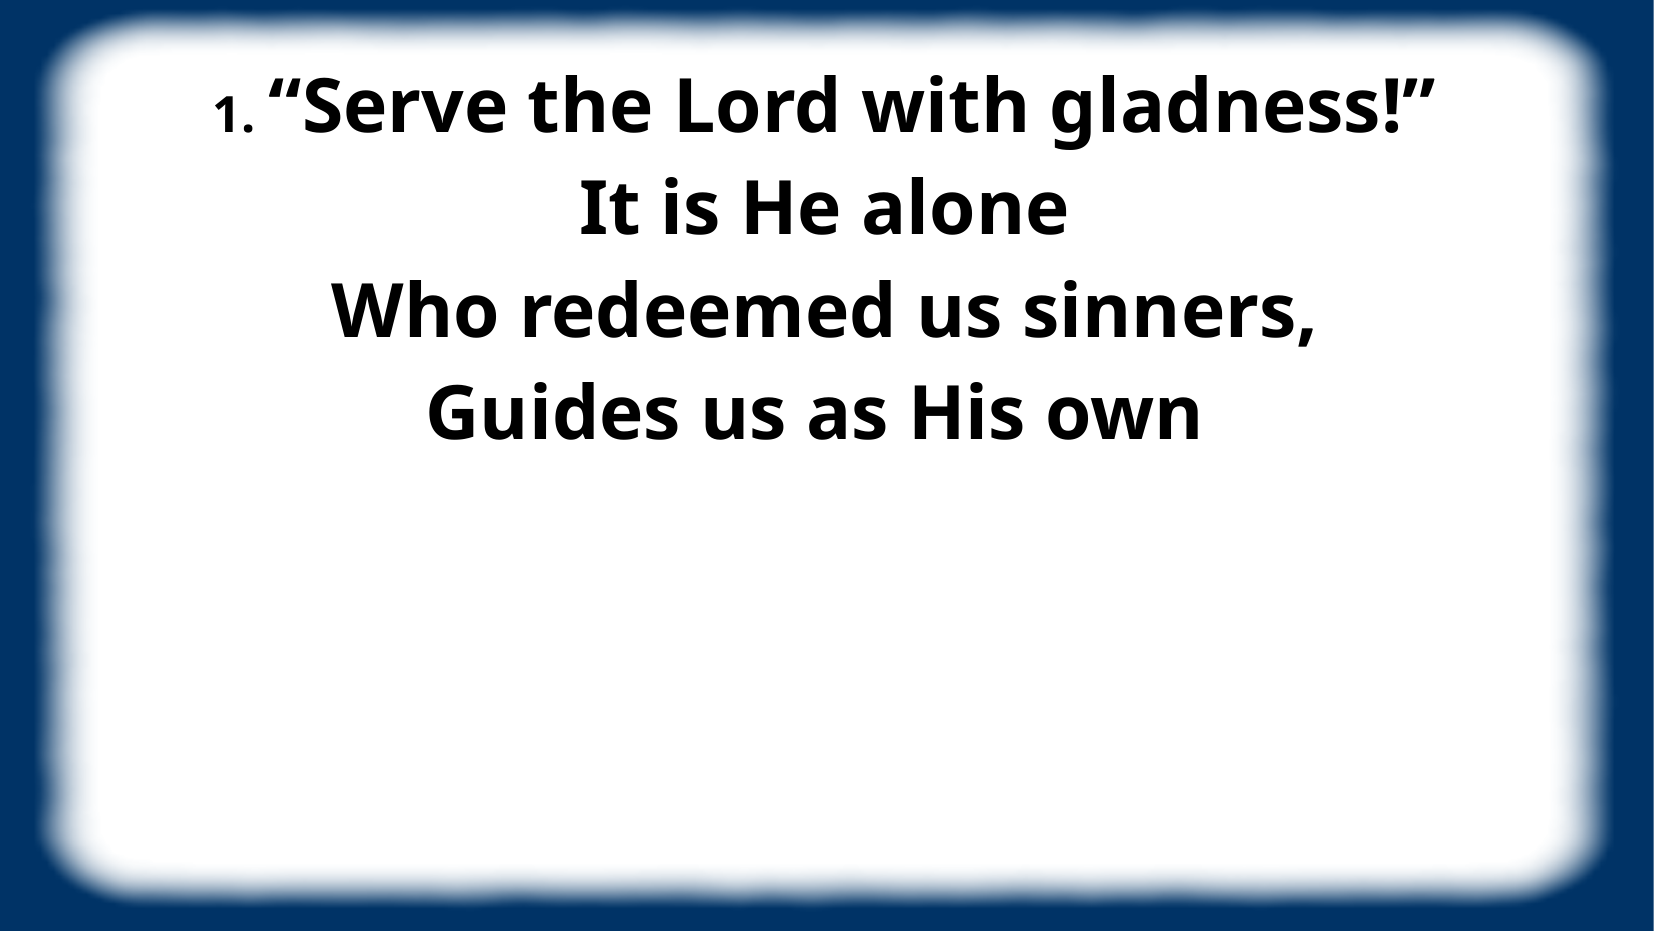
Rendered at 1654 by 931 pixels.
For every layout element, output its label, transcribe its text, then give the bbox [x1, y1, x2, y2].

text_box 1. “Serve the Lord with gladness!” It is He alone Who redeemed us sinners, Guides us as His own [90, 45, 1561, 460]
picture [0, 0, 1654, 931]
